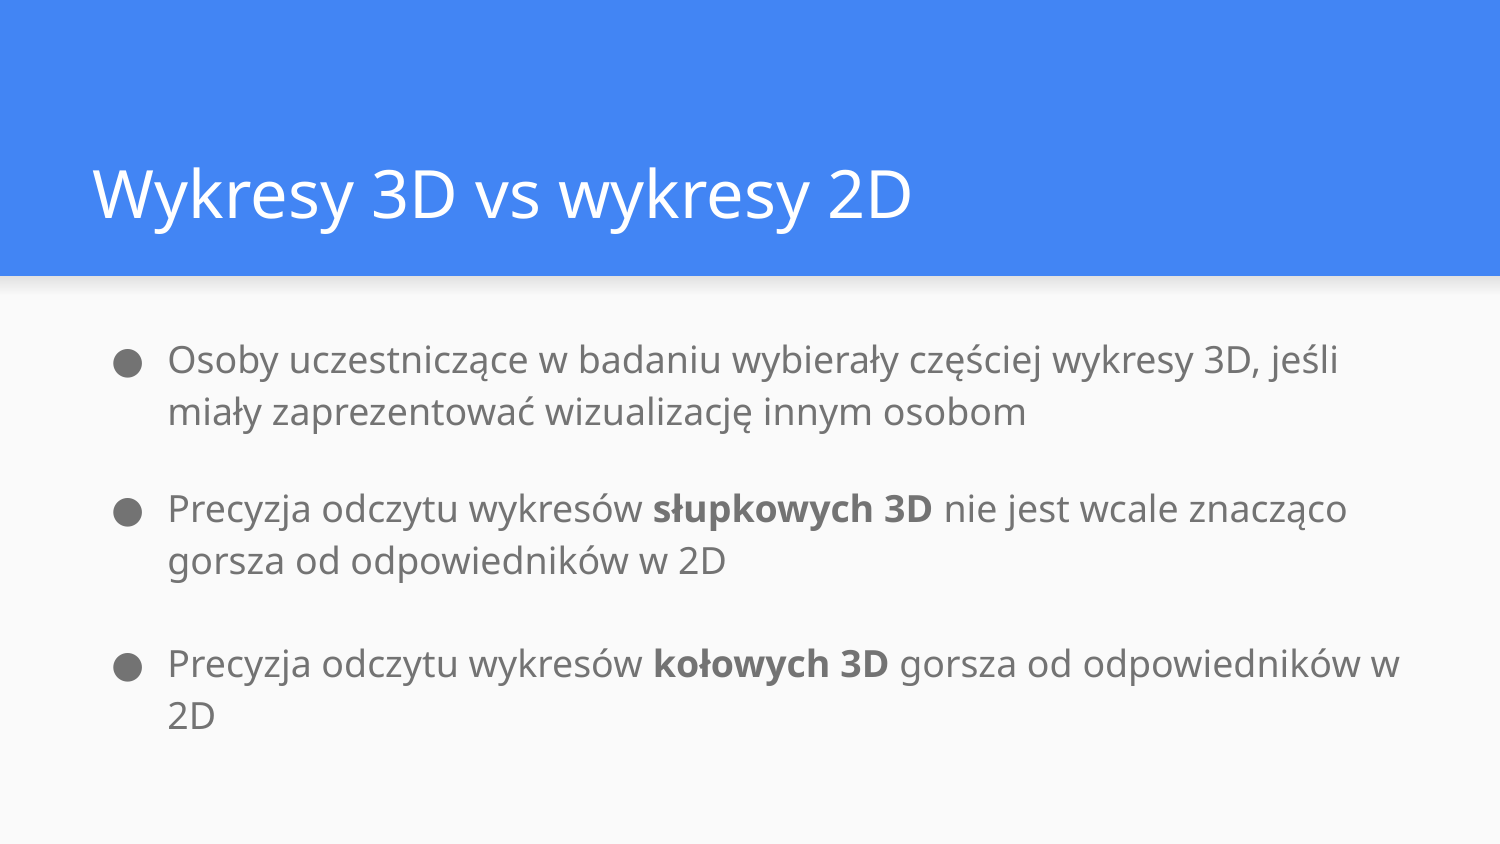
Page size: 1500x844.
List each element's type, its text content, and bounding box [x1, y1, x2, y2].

list Osoby uczestniczące w badaniu wybierały częściej wykresy 3D, jeśli miały zaprezentować wizualizację innym osobom Precyzja odczytu wykresów słupkowych 3D nie jest wcale znacząco gorsza od odpowiedników w 2D Precyzja odczytu wykresów kołowych 3D gorsza od odpowiedników w 2D [77, 314, 1427, 760]
title Wykresy 3D vs wykresy 2D [77, 121, 1427, 248]
